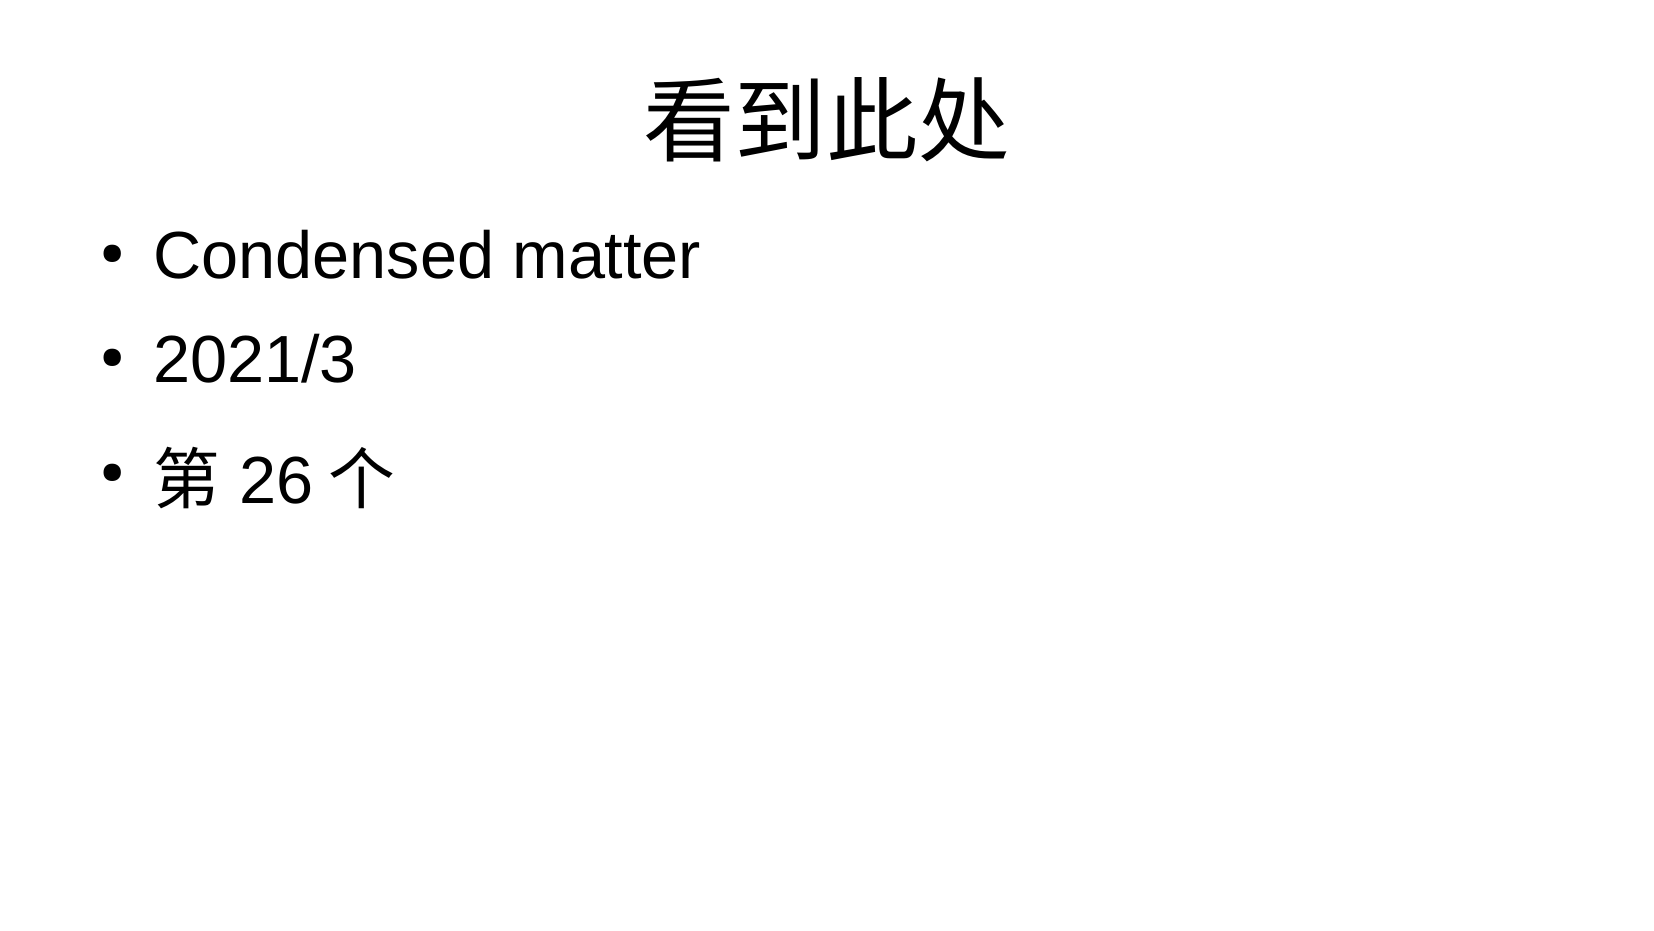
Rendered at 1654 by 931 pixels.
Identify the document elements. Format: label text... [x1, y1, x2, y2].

title 看到此处 [82, 37, 1571, 193]
list Condensed matter 2021/3 第26个 [82, 217, 1571, 758]
